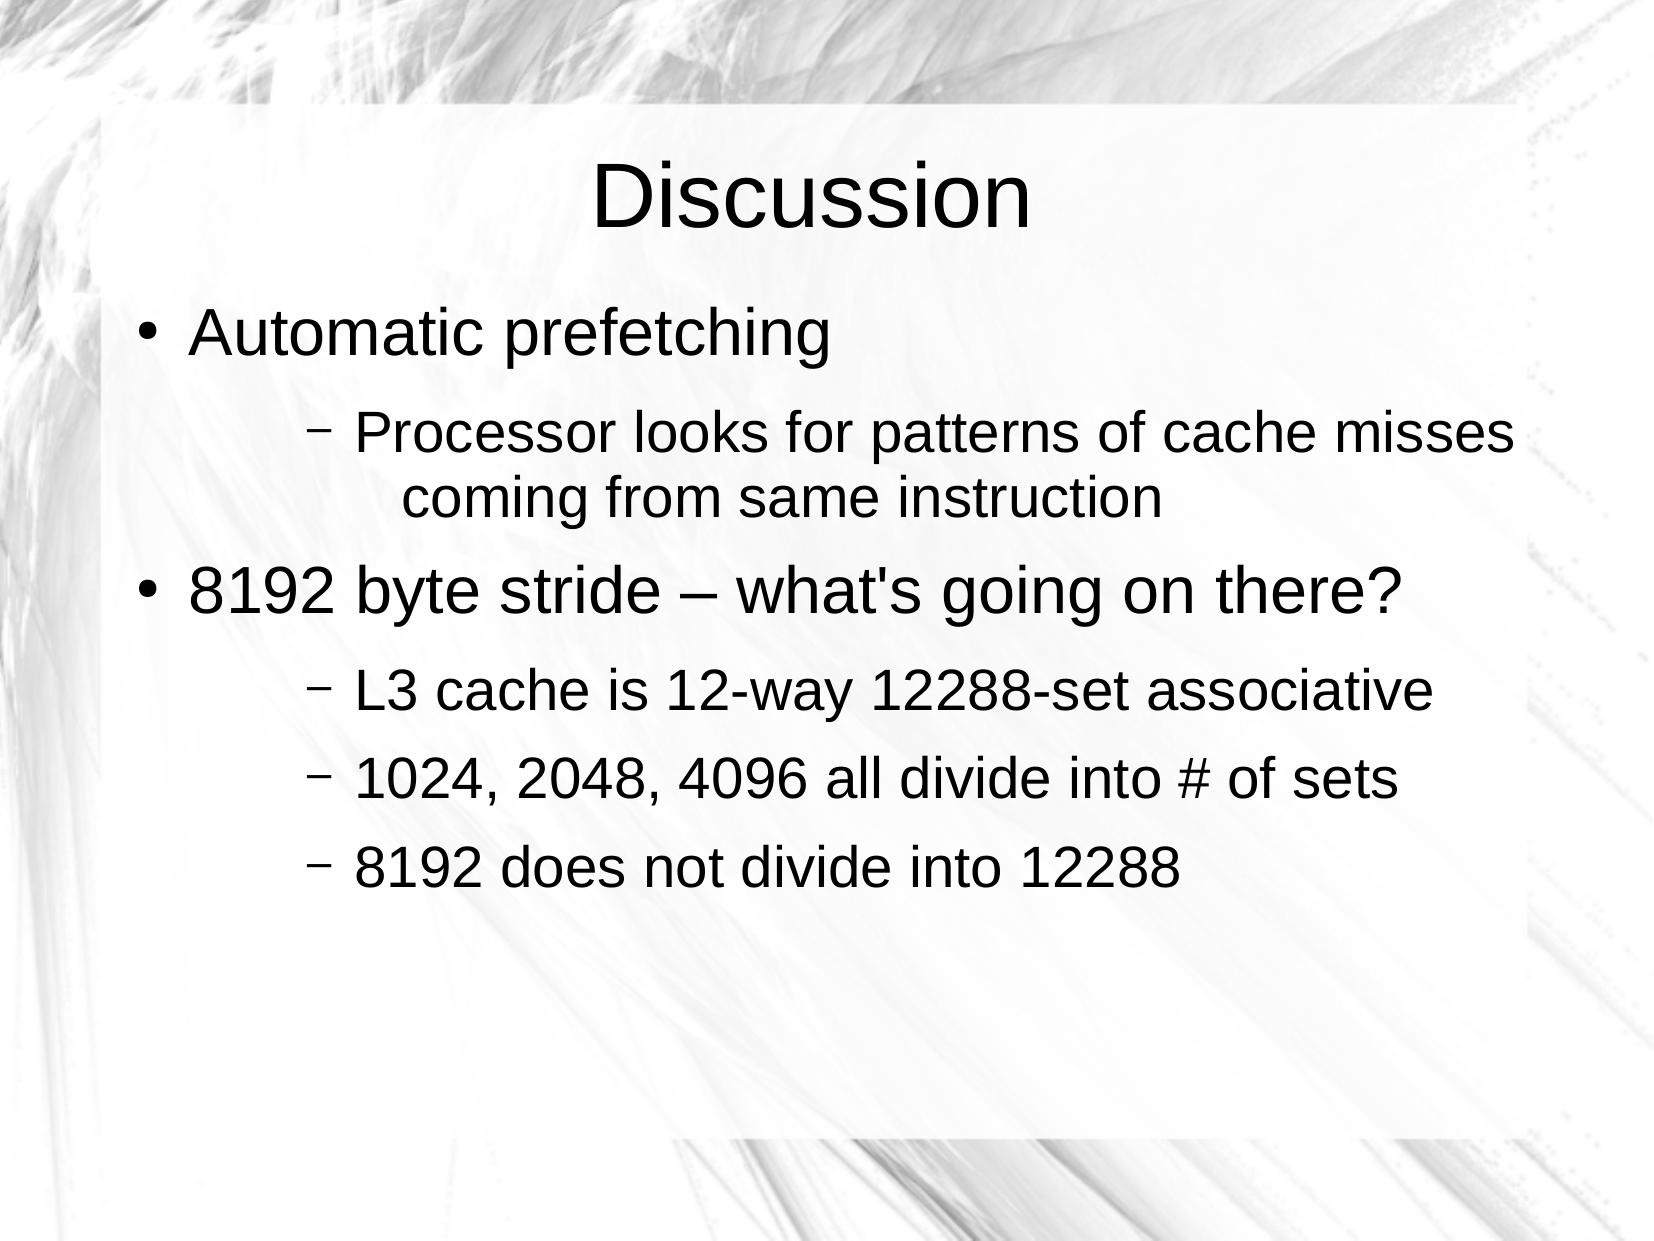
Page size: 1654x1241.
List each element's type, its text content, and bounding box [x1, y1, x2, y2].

list Automatic prefetching Processor looks for patterns of cache misses coming from same instruction 8192 byte stride – what's going on there? L3 cache is 12-way 12288-set associative 1024, 2048, 4096 all divide into # of sets 8192 does not divide into 12288 [118, 295, 1571, 1015]
picture [0, 0, 1654, 1241]
title Discussion [118, 112, 1506, 281]
